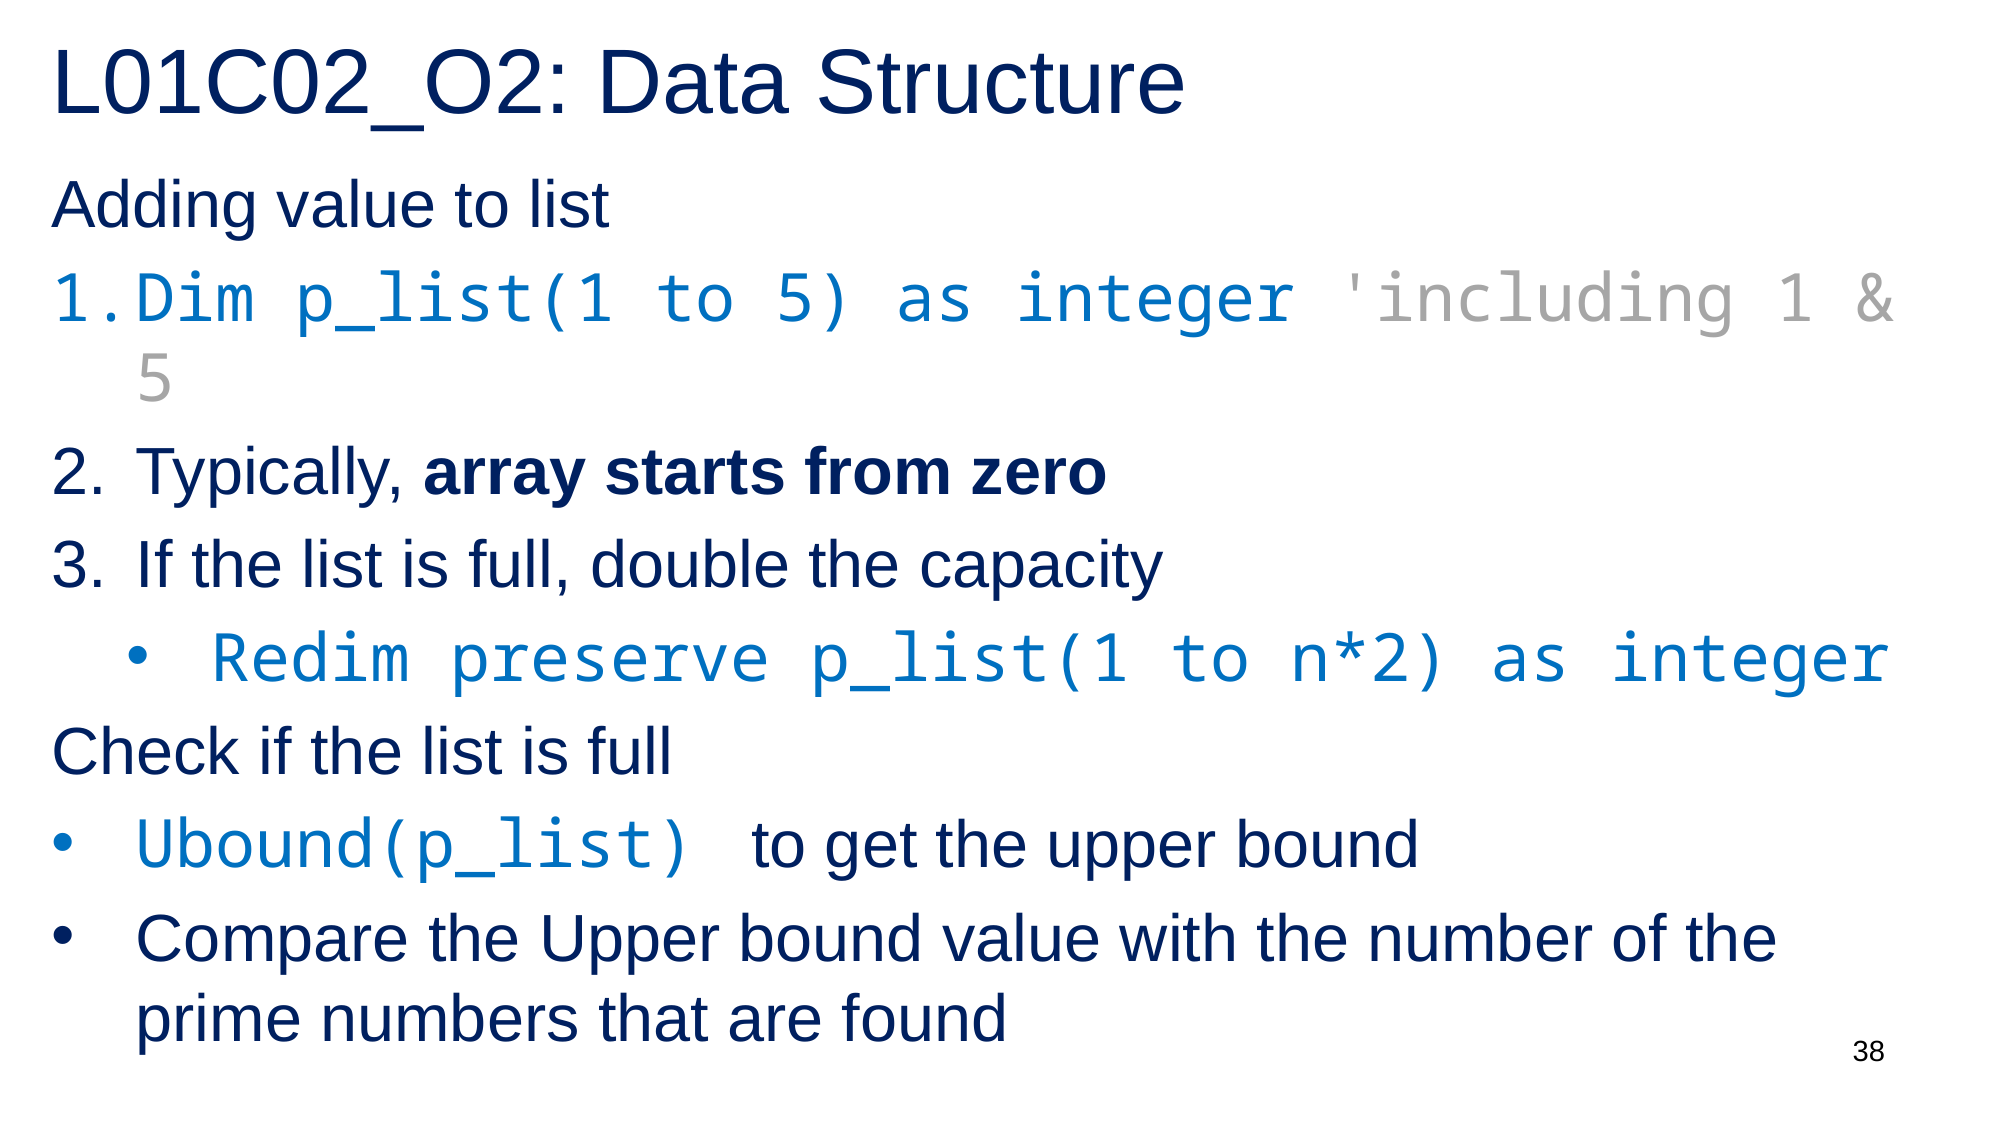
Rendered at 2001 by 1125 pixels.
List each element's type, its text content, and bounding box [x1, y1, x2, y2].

list Adding value to list Dim p_list(1 to 5) as integer 'including 1 & 5 Typically, array starts from zero If the list is full, double the capacity Redim preserve p_list(1 to n*2) as integer Check if the list is full Ubound(p_list) to get the upper bound Compare the Upper bound value with the number of the prime numbers that are found [36, 153, 1970, 1005]
title L01C02_O2: Data Structure [36, 28, 1968, 126]
slide_number <number> [1433, 1024, 1900, 1103]
